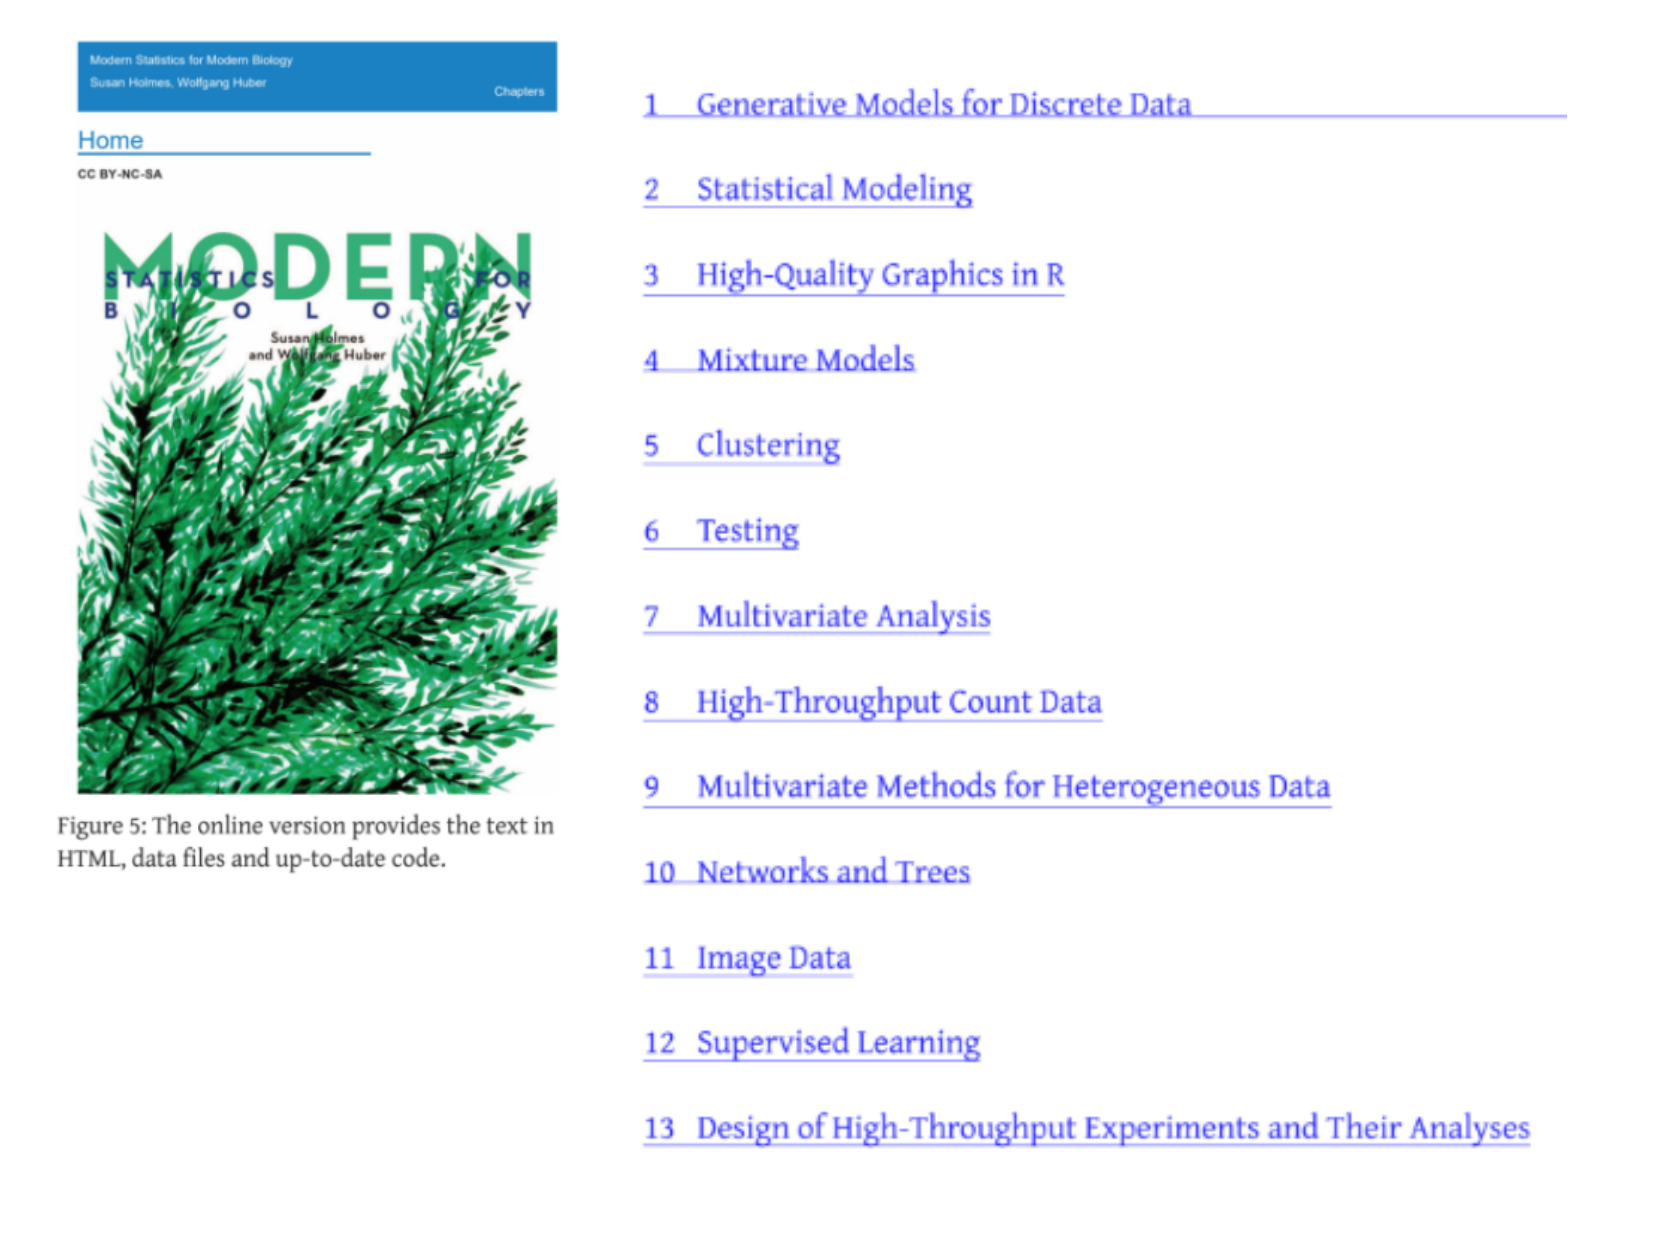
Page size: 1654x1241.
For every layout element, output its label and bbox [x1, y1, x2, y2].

picture [24, 31, 1568, 1176]
